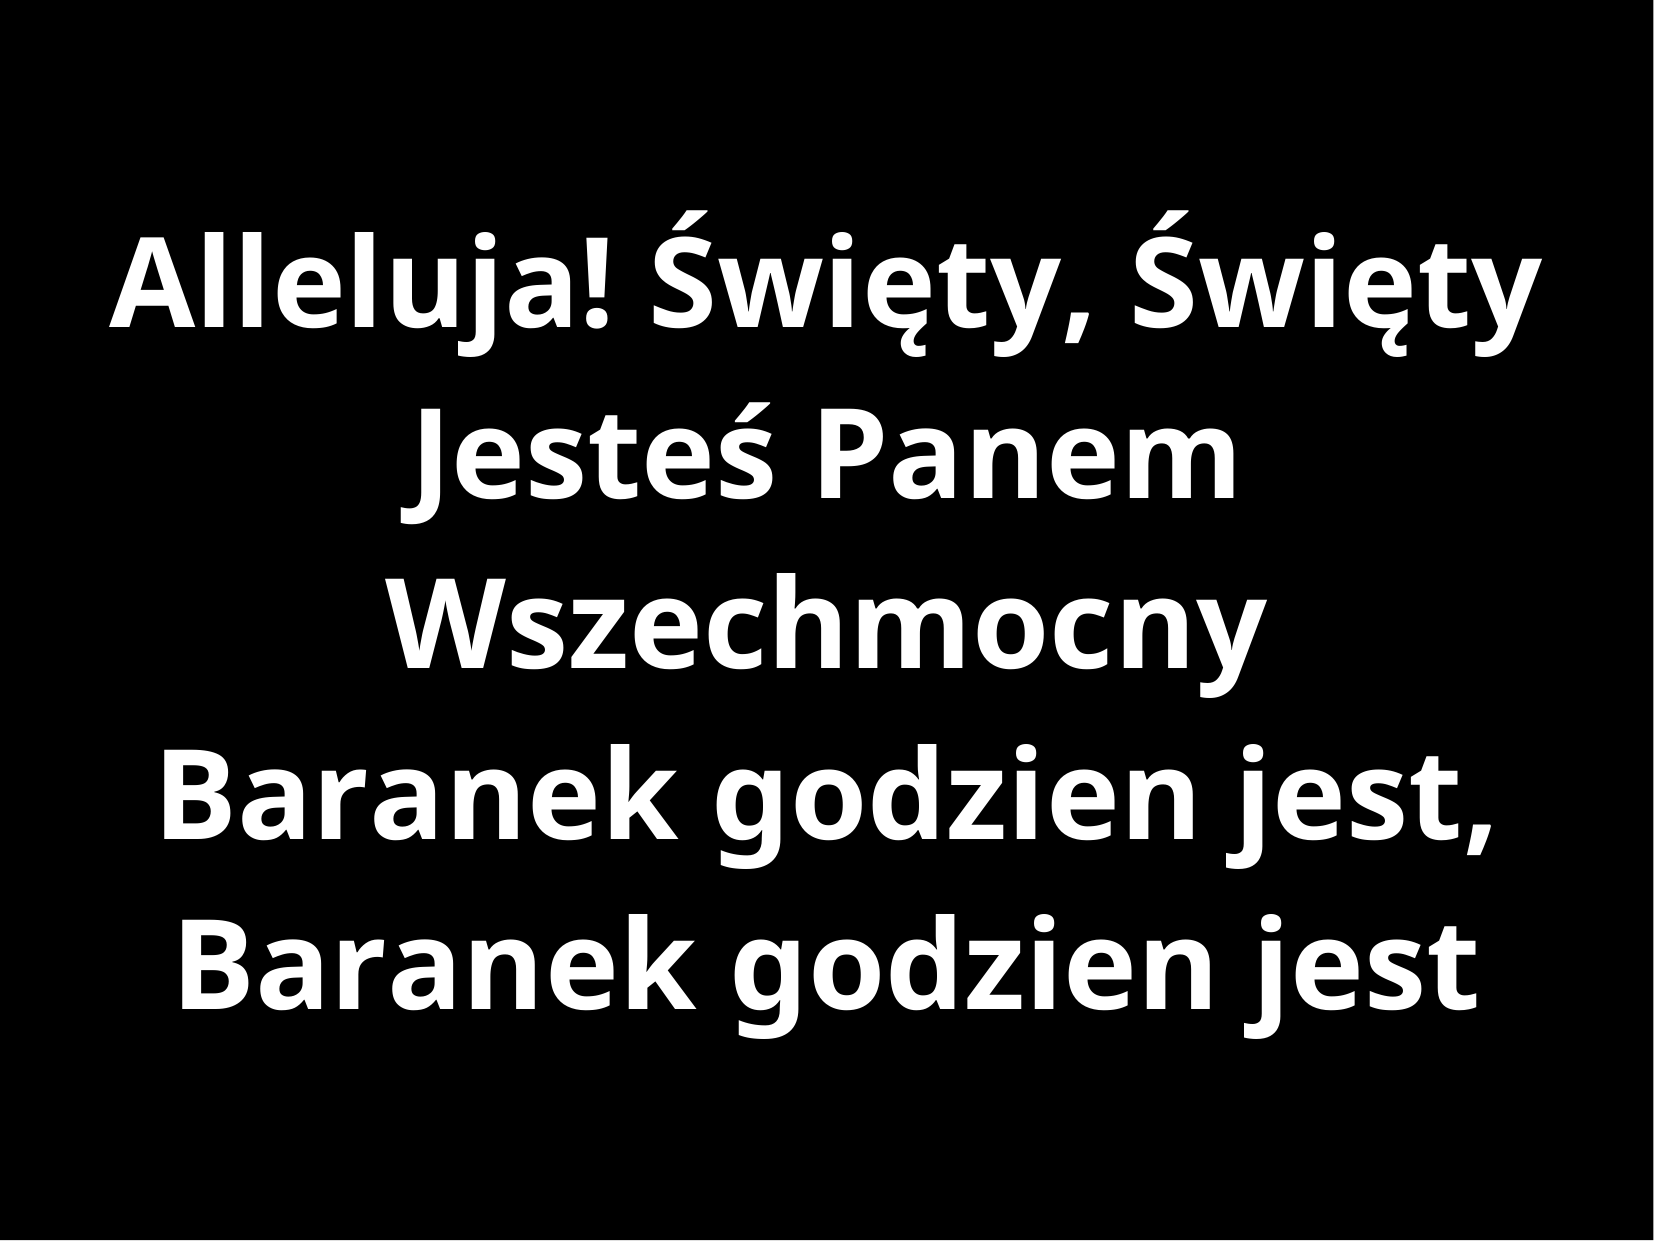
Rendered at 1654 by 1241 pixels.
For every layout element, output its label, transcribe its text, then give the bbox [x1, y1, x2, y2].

title Alleluja! Święty, Święty Jesteś Panem Wszechmocny Baranek godzien jest, Baranek godzien jest [0, 0, 1654, 1241]
